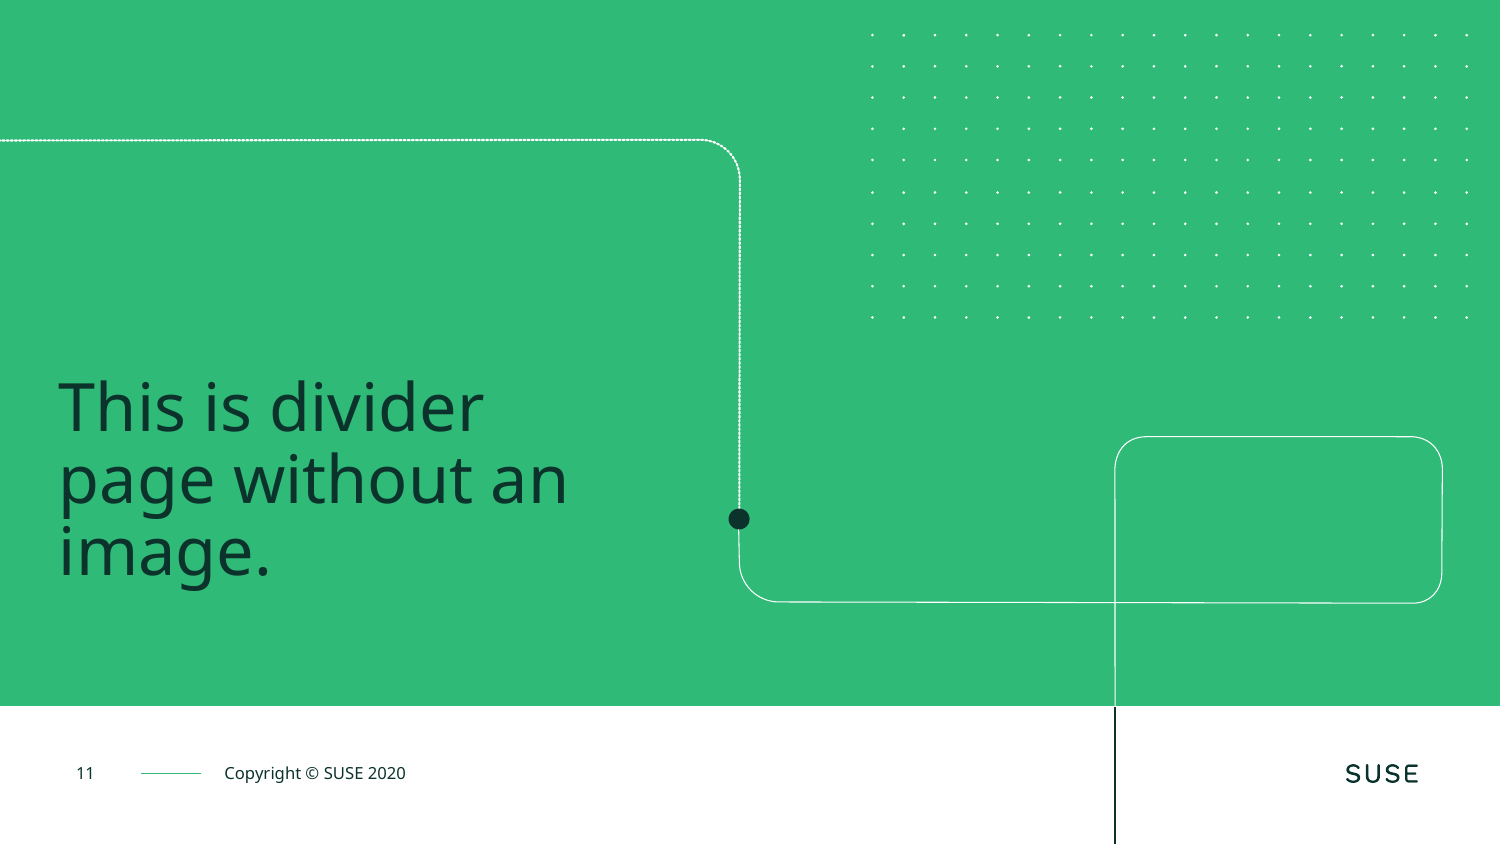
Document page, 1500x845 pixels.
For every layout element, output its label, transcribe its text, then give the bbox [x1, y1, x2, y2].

picture [1346, 764, 1418, 783]
picture [1116, 438, 1441, 602]
picture [0, 0, 1500, 706]
title This is divider page without an image. [59, 307, 615, 596]
picture [0, 141, 1114, 706]
